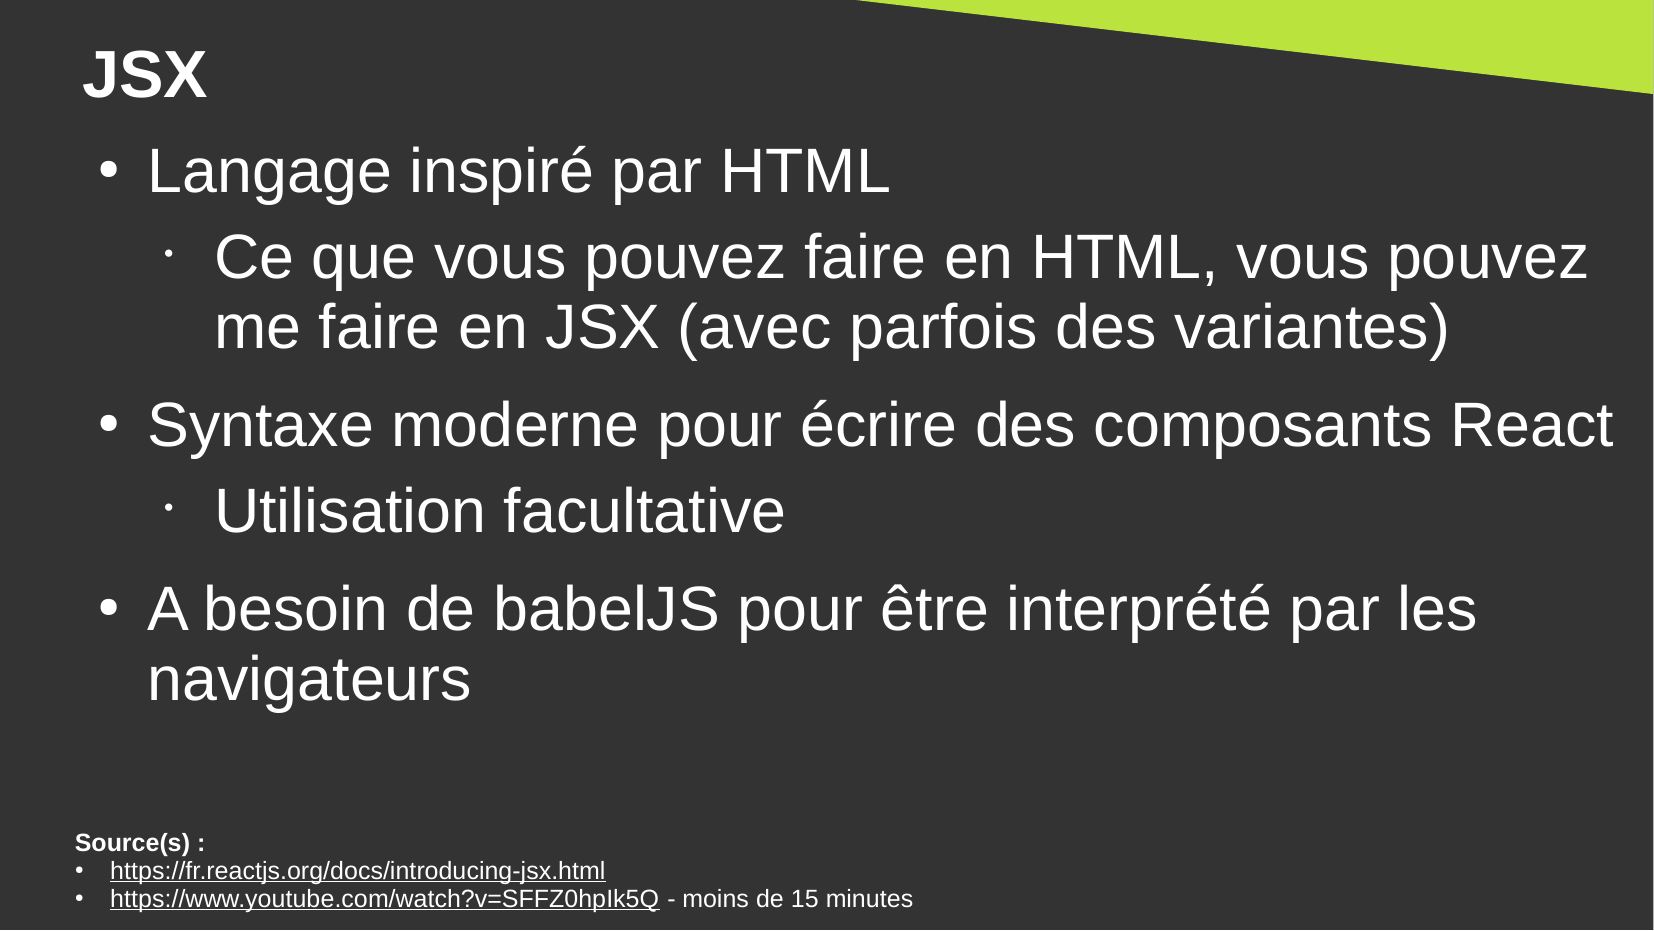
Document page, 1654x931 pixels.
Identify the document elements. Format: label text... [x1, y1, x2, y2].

list Langage inspiré par HTML Ce que vous pouvez faire en HTML, vous pouvez me faire en JSX (avec parfois des variantes) Syntaxe moderne pour écrire des composants React Utilisation facultative A besoin de babelJS pour être interprété par les navigateurs [80, 135, 1620, 777]
title JSX [82, 37, 1571, 112]
text_box Source(s) : https://fr.reactjs.org/docs/introducing-jsx.html https://www.youtube.com/watch?v=SFFZ0hpIk5Q - moins de 15 minutes [60, 821, 1546, 921]
text_box [855, 0, 1654, 95]
